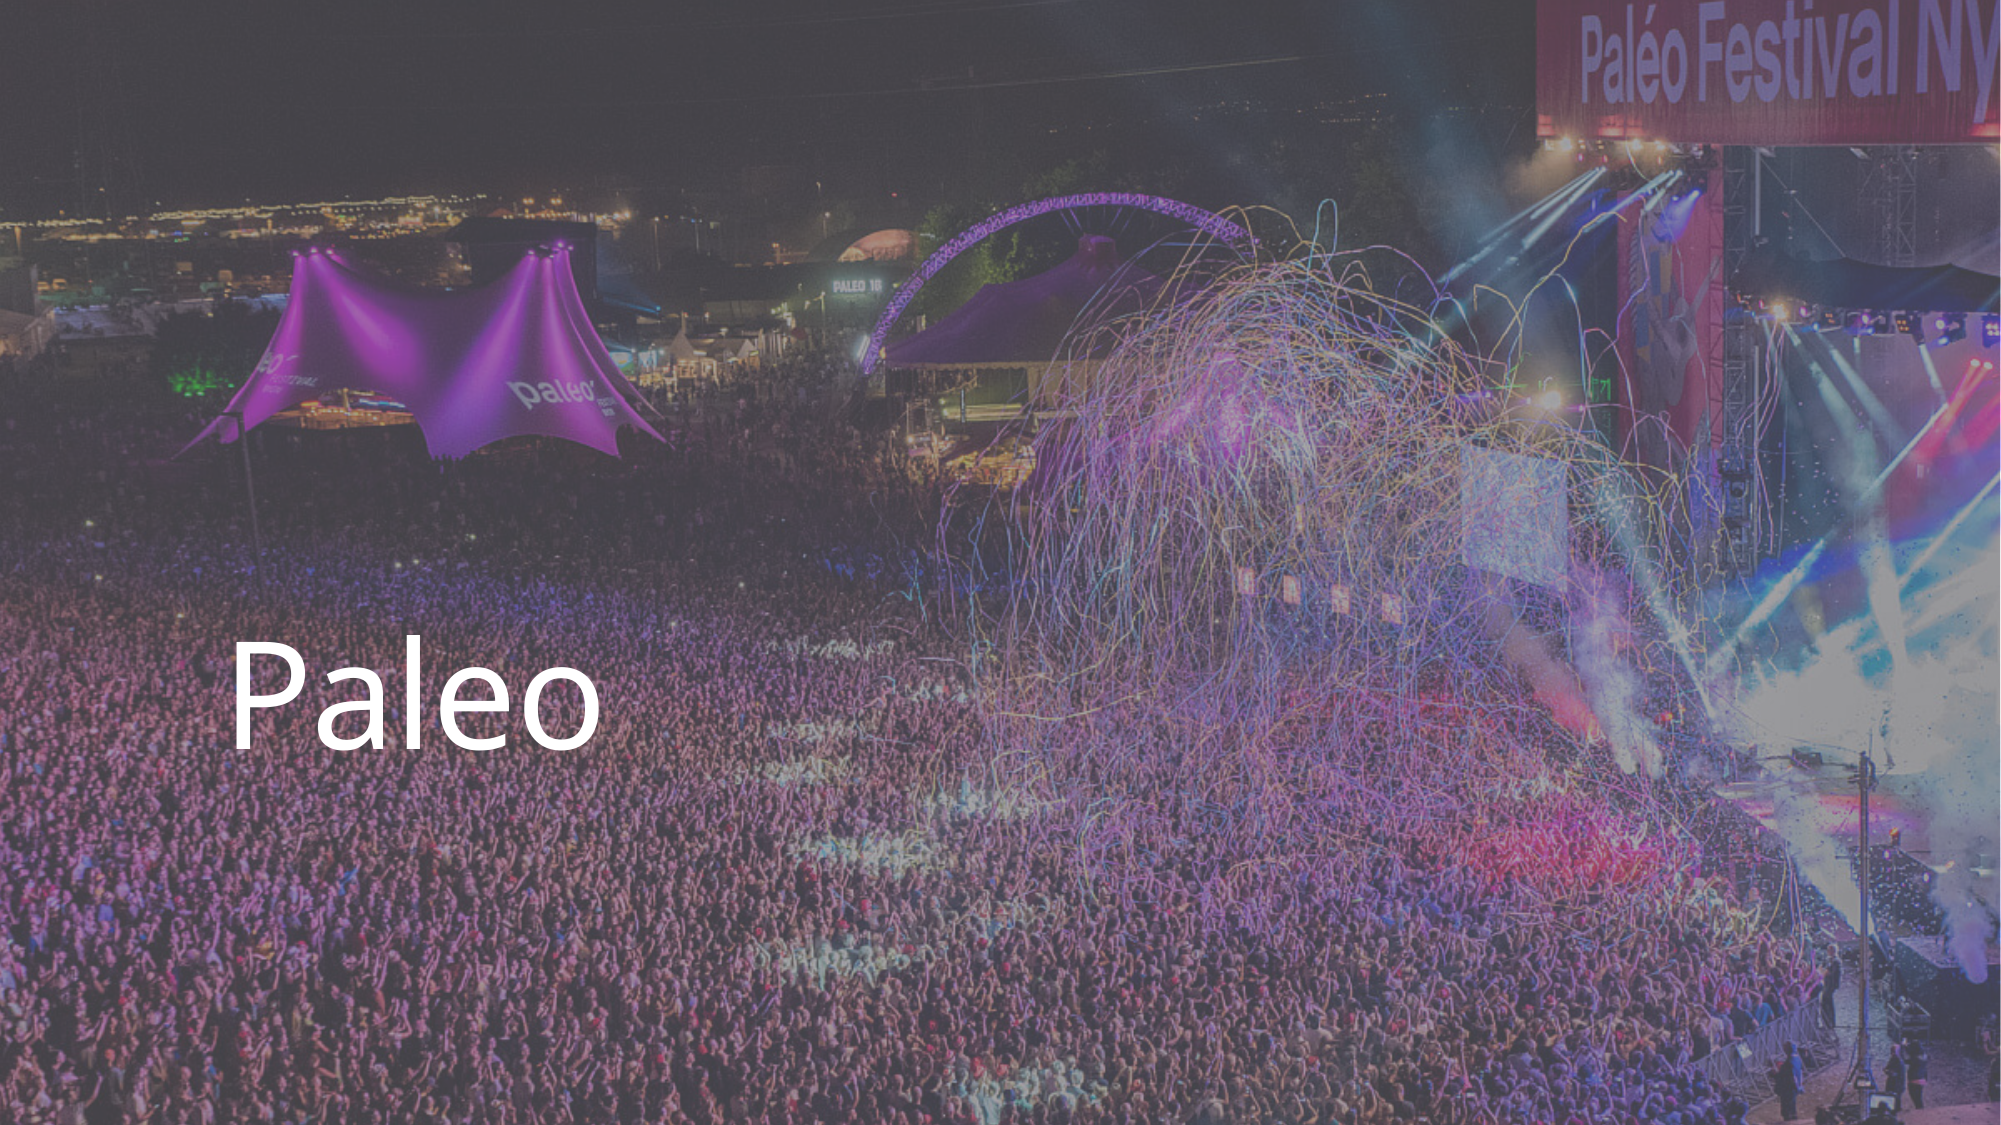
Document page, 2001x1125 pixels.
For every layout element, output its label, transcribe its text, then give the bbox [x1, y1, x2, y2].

title Paleo [206, 124, 1752, 788]
picture [0, 0, 2000, 1125]
